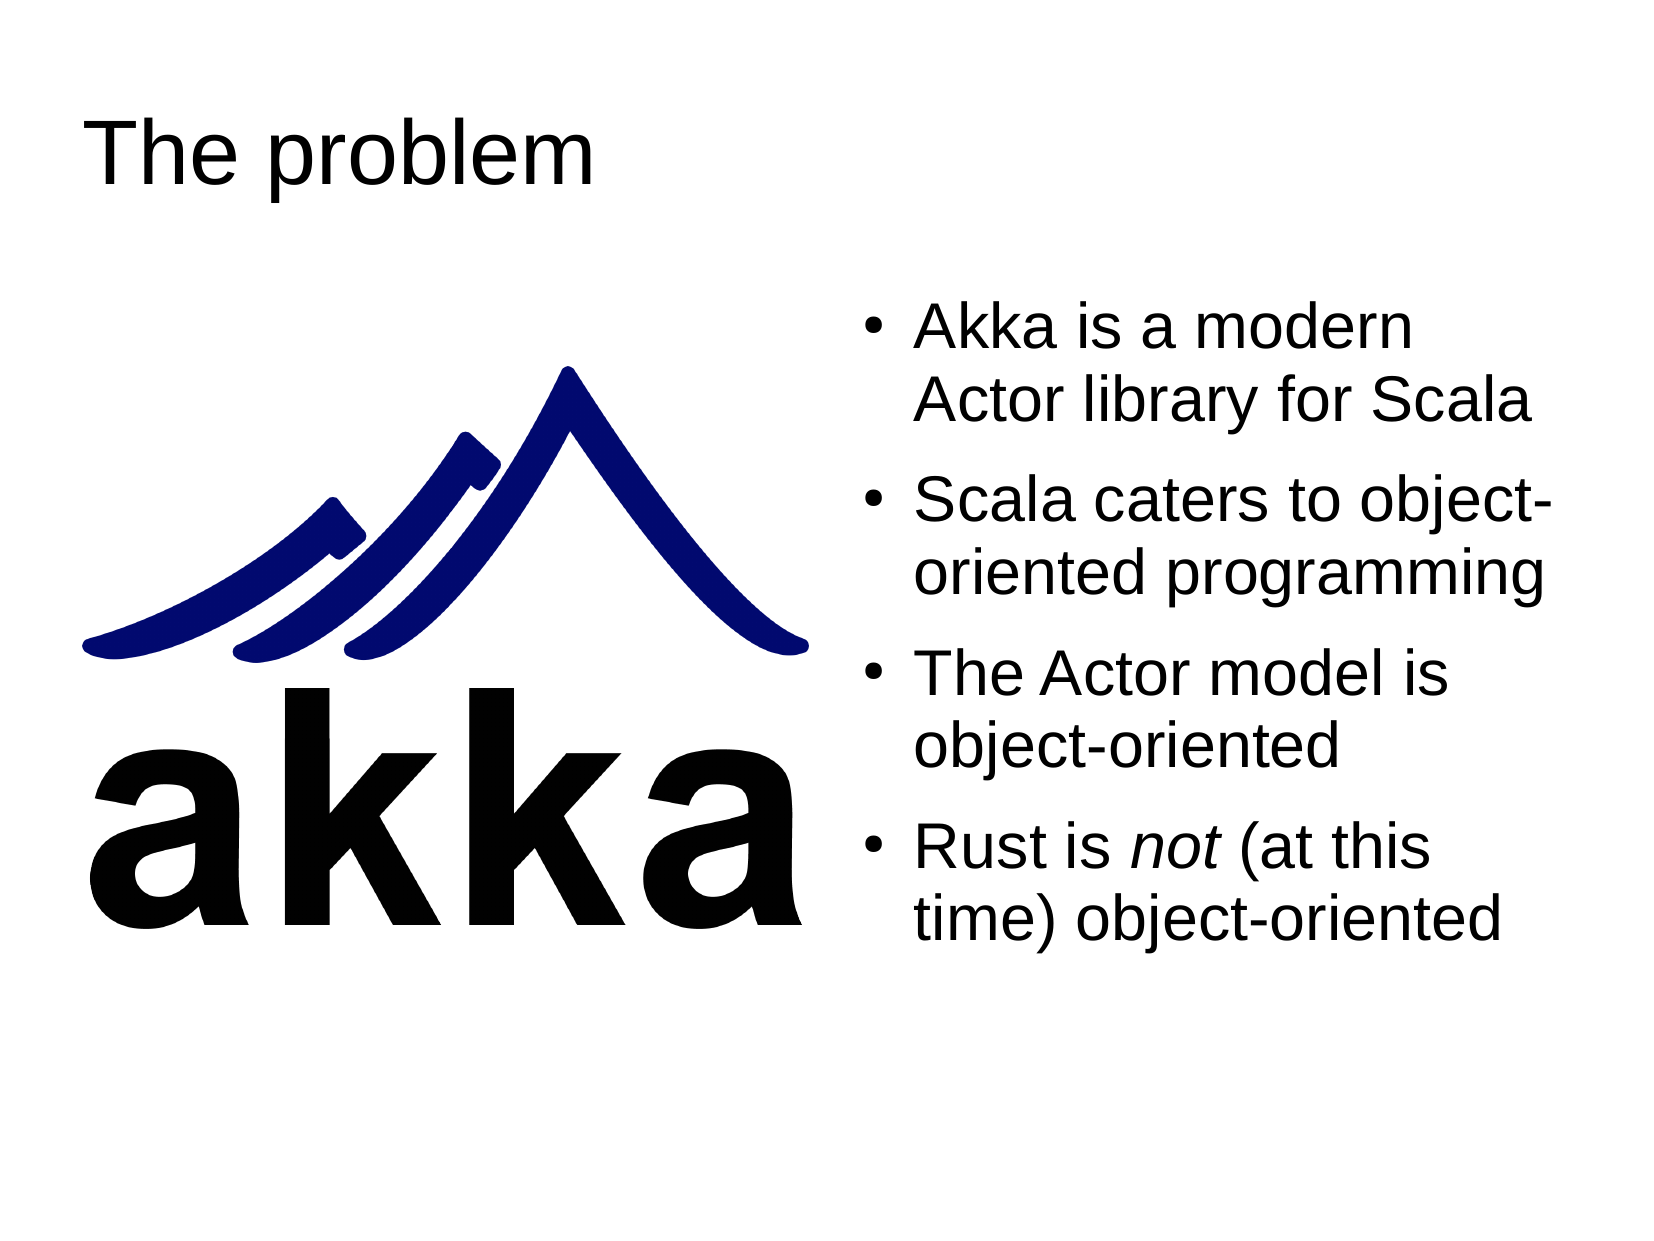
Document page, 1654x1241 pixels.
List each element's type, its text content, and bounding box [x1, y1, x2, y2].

title The problem [82, 49, 1571, 257]
picture [82, 366, 809, 934]
list Akka is a modern Actor library for Scala Scala caters to object-oriented programming The Actor model is object-oriented Rust is not (at this time) object-oriented [845, 290, 1572, 1010]
